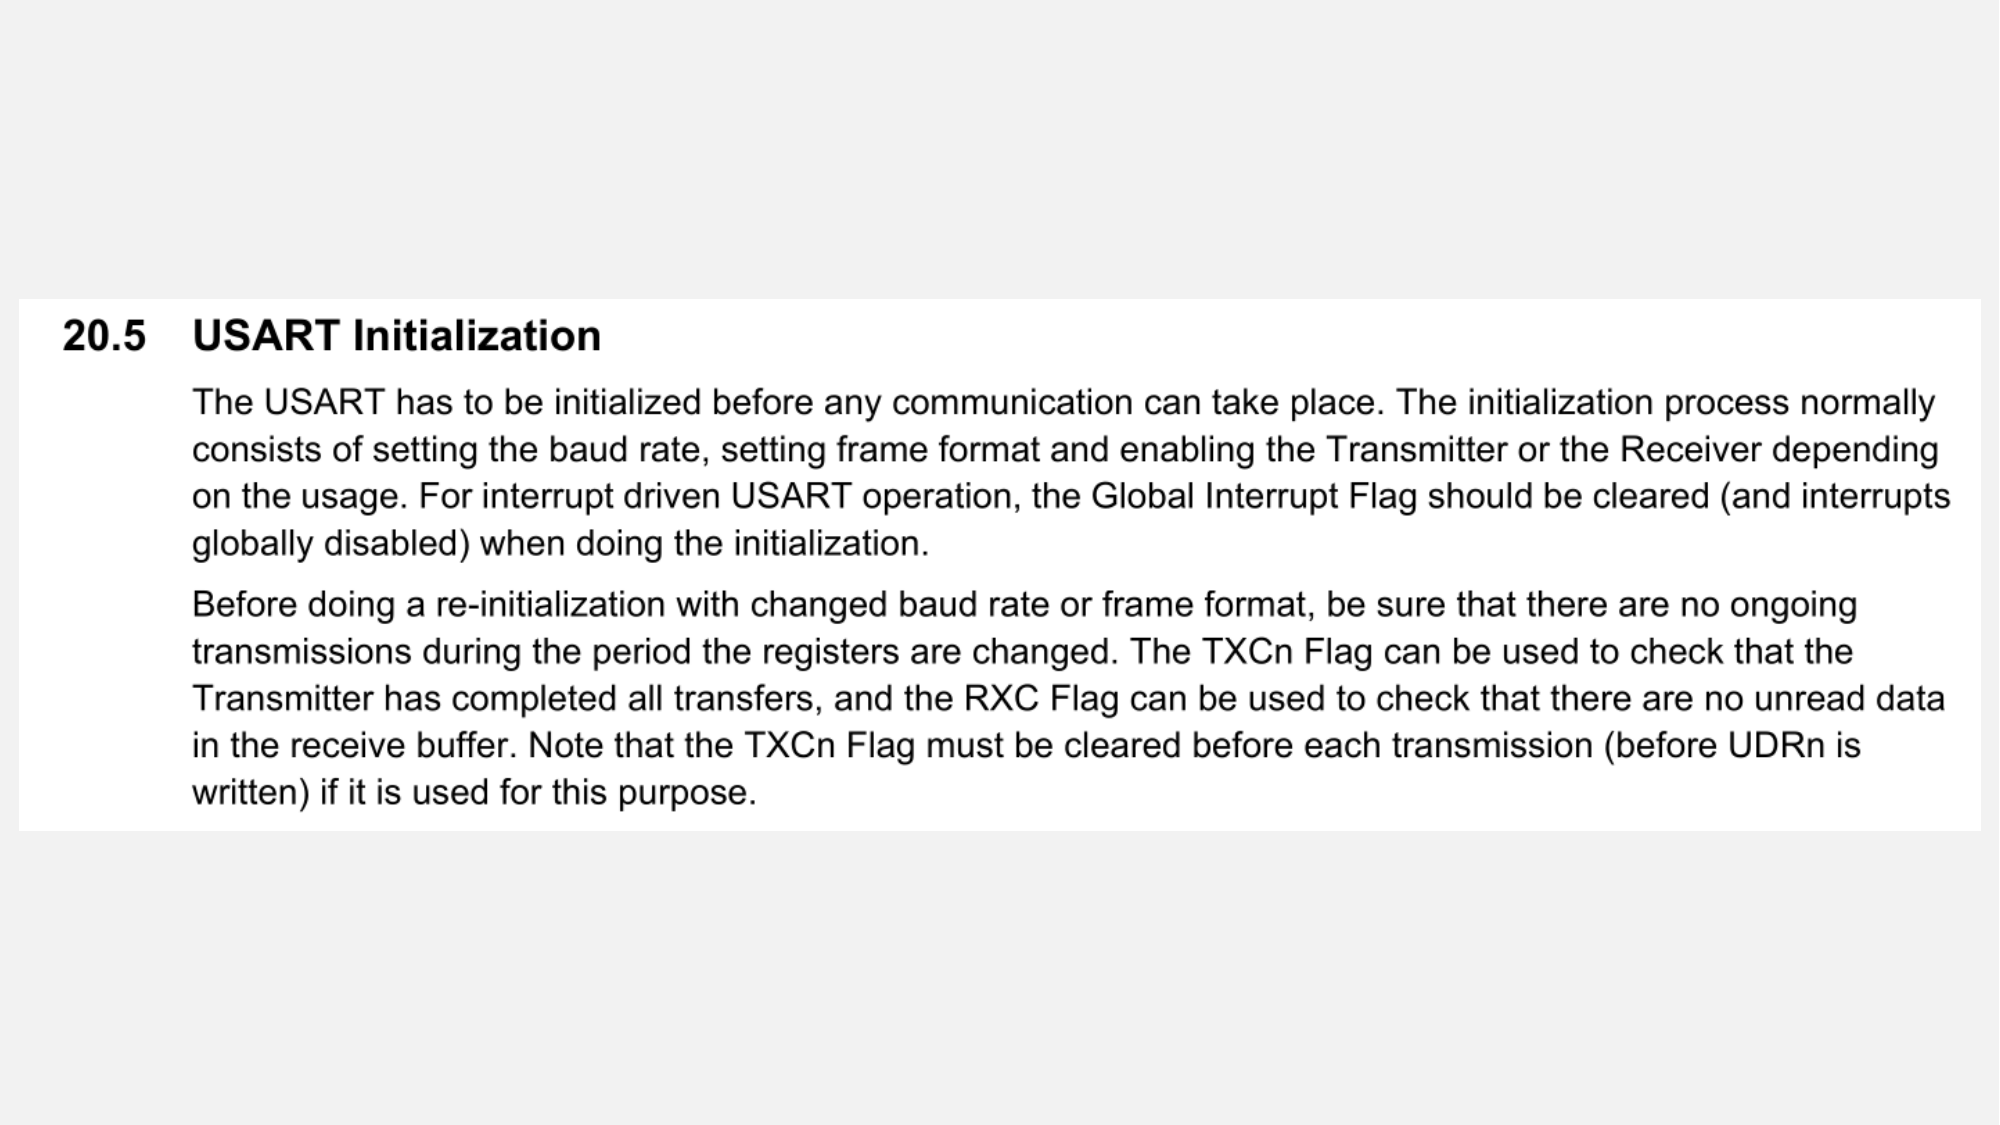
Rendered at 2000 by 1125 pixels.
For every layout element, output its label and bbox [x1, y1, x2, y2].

picture [19, 299, 1981, 831]
